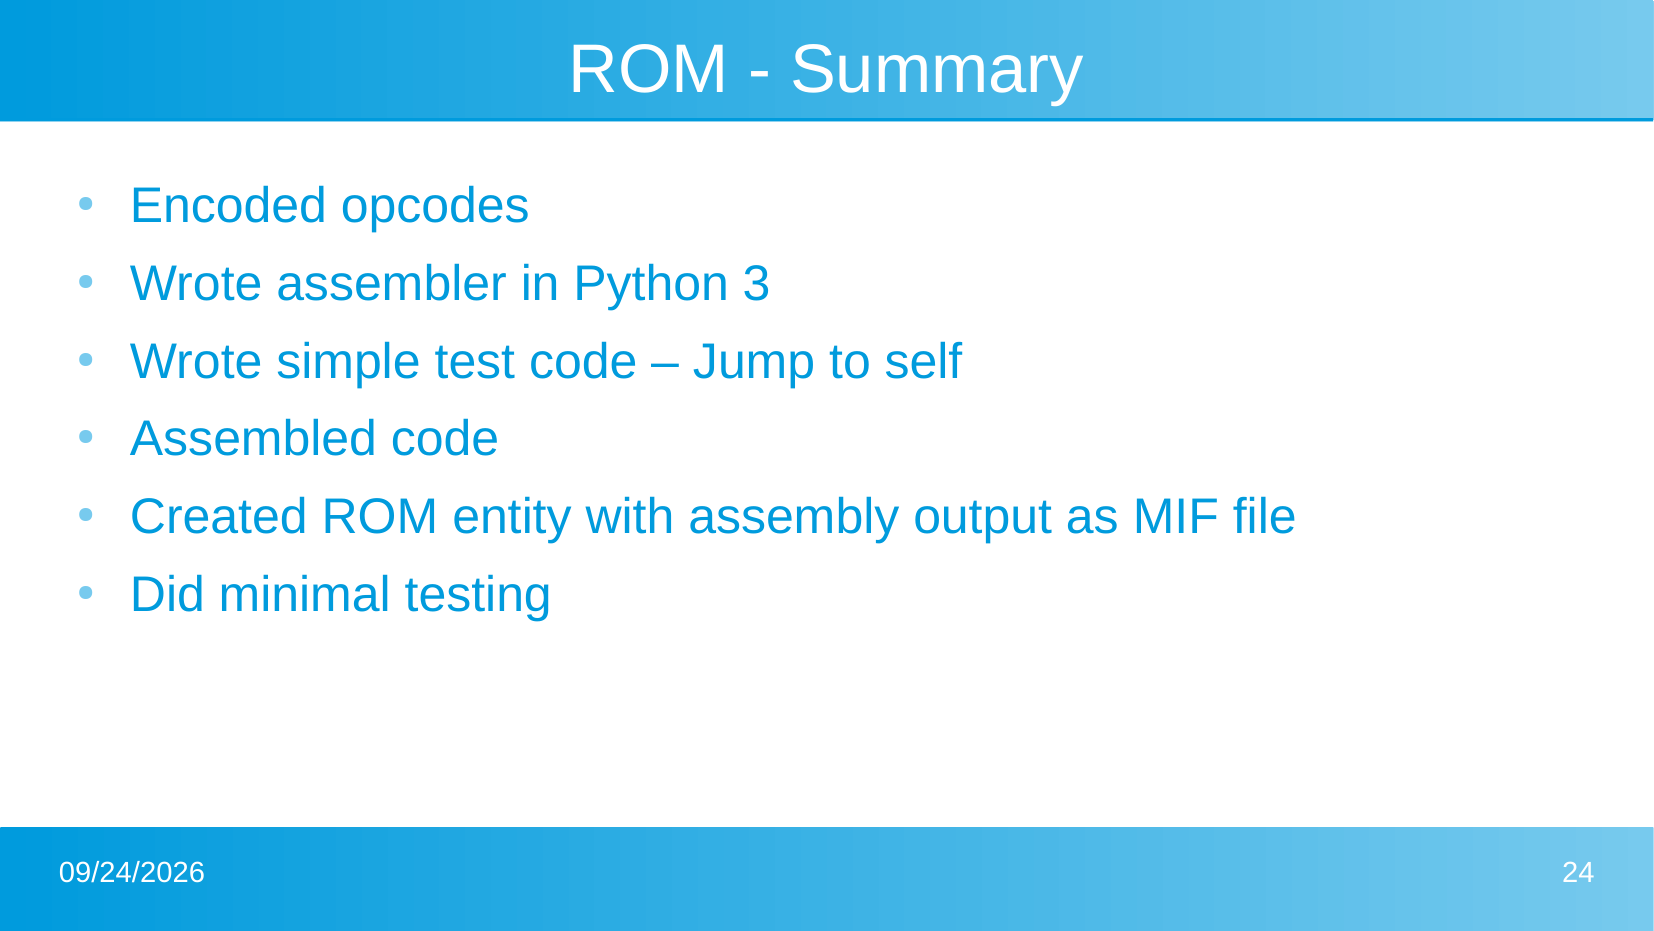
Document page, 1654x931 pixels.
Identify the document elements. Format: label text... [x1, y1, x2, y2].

title ROM - Summary [59, 29, 1595, 108]
list Encoded opcodes Wrote assembler in Python 3 Wrote simple test code – Jump to self Assembled code Created ROM entity with assembly output as MIF file Did minimal testing [59, 177, 1595, 768]
